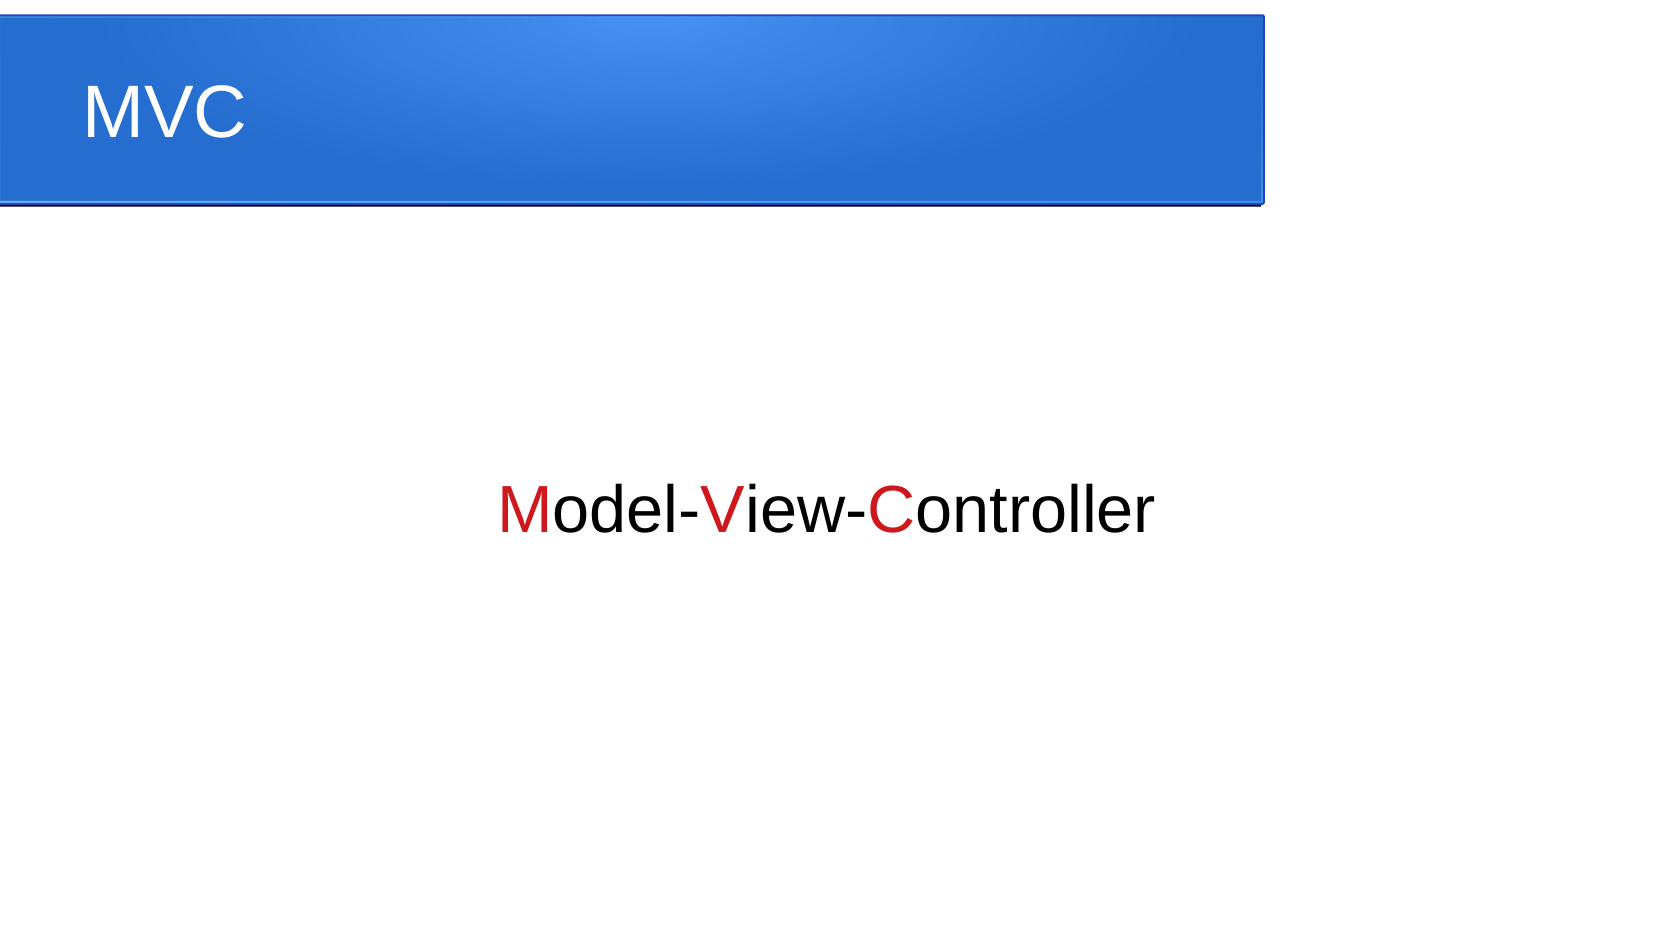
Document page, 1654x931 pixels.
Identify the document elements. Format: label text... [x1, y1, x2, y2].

subtitle Model-View-Controller [82, 240, 1571, 780]
title MVC [82, 35, 1235, 189]
